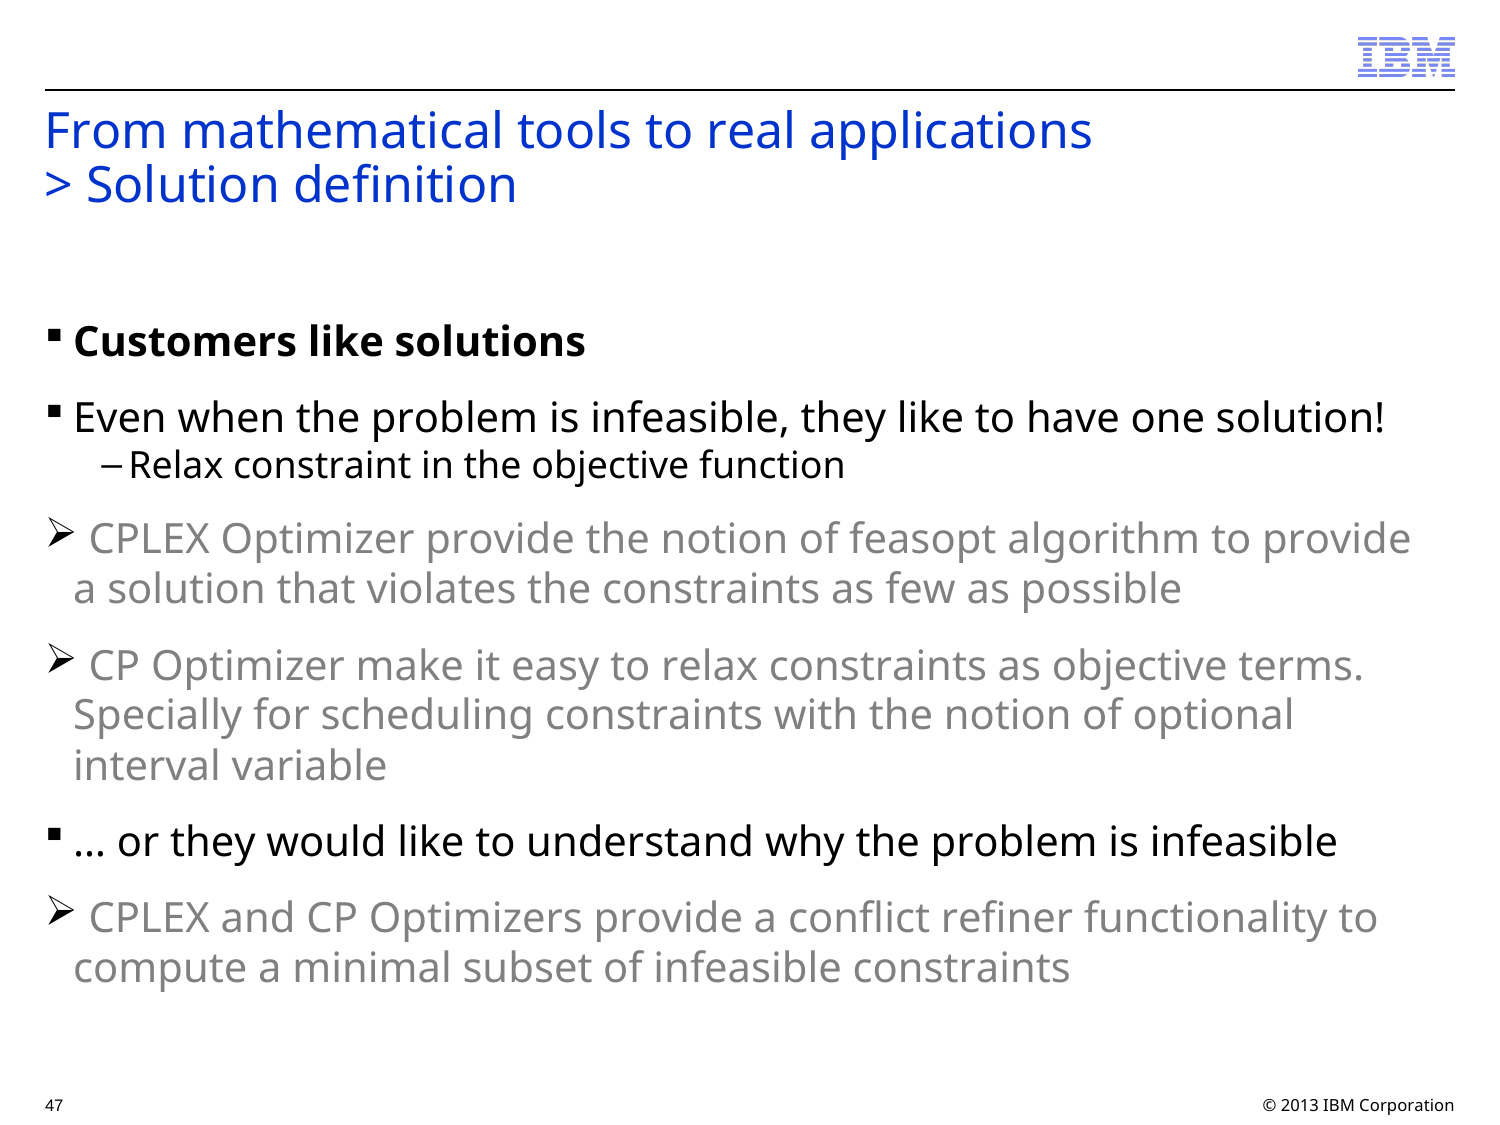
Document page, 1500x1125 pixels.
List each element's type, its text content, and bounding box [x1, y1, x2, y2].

picture [1358, 37, 1455, 77]
list Customers like solutions Even when the problem is infeasible, they like to have one solution! Relax constraint in the objective function CPLEX Optimizer provide the notion of feasopt algorithm to provide a solution that violates the constraints as few as possible CP Optimizer make it easy to relax constraints as objective terms. Specially for scheduling constraints with the notion of optional interval variable … or they would like to understand why the problem is infeasible CPLEX and CP Optimizers provide a conflict refiner functionality to compute a minimal subset of infeasible constraints [29, 307, 1455, 1075]
title From mathematical tools to real applications > Solution definition [29, 97, 1455, 279]
